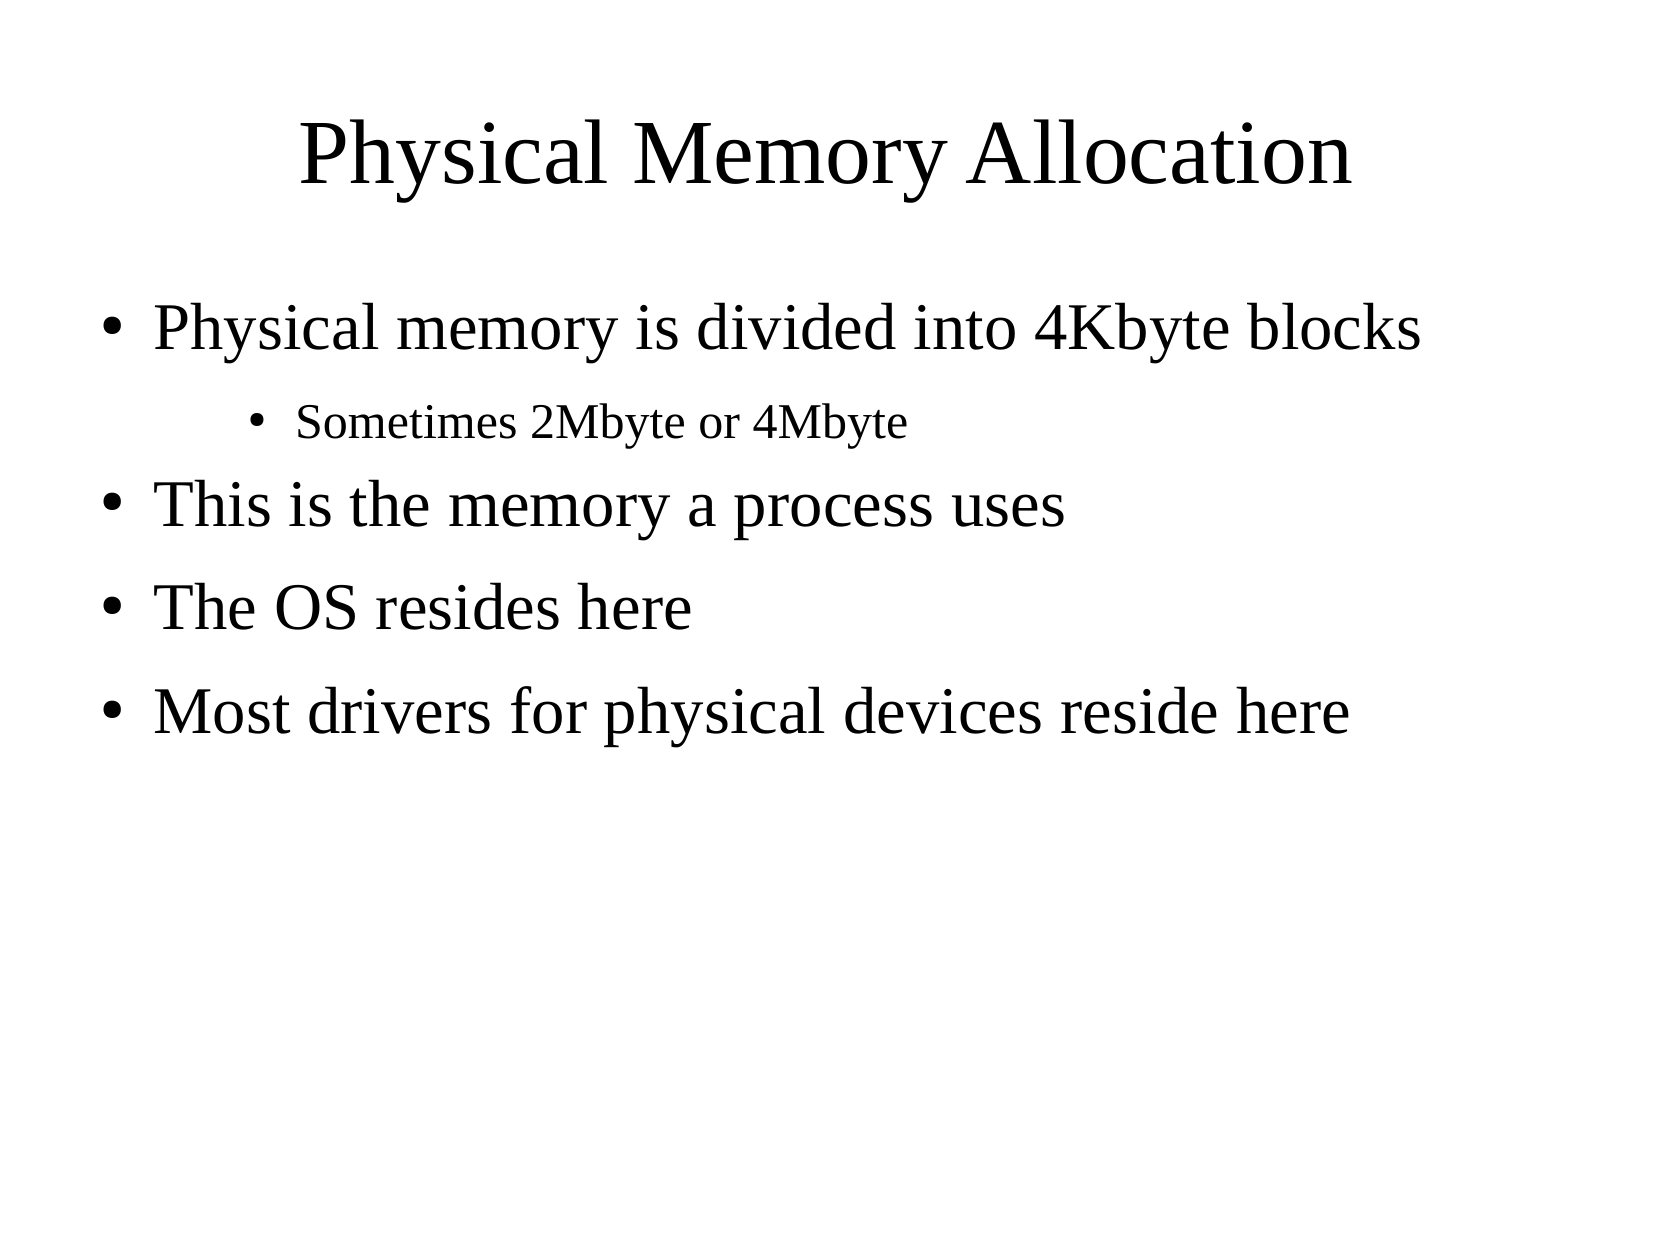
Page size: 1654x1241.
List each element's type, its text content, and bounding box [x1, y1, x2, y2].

list Physical memory is divided into 4Kbyte blocks Sometimes 2Mbyte or 4Mbyte This is the memory a process uses The OS resides here Most drivers for physical devices reside here [82, 290, 1571, 1010]
title Physical Memory Allocation [82, 49, 1571, 257]
